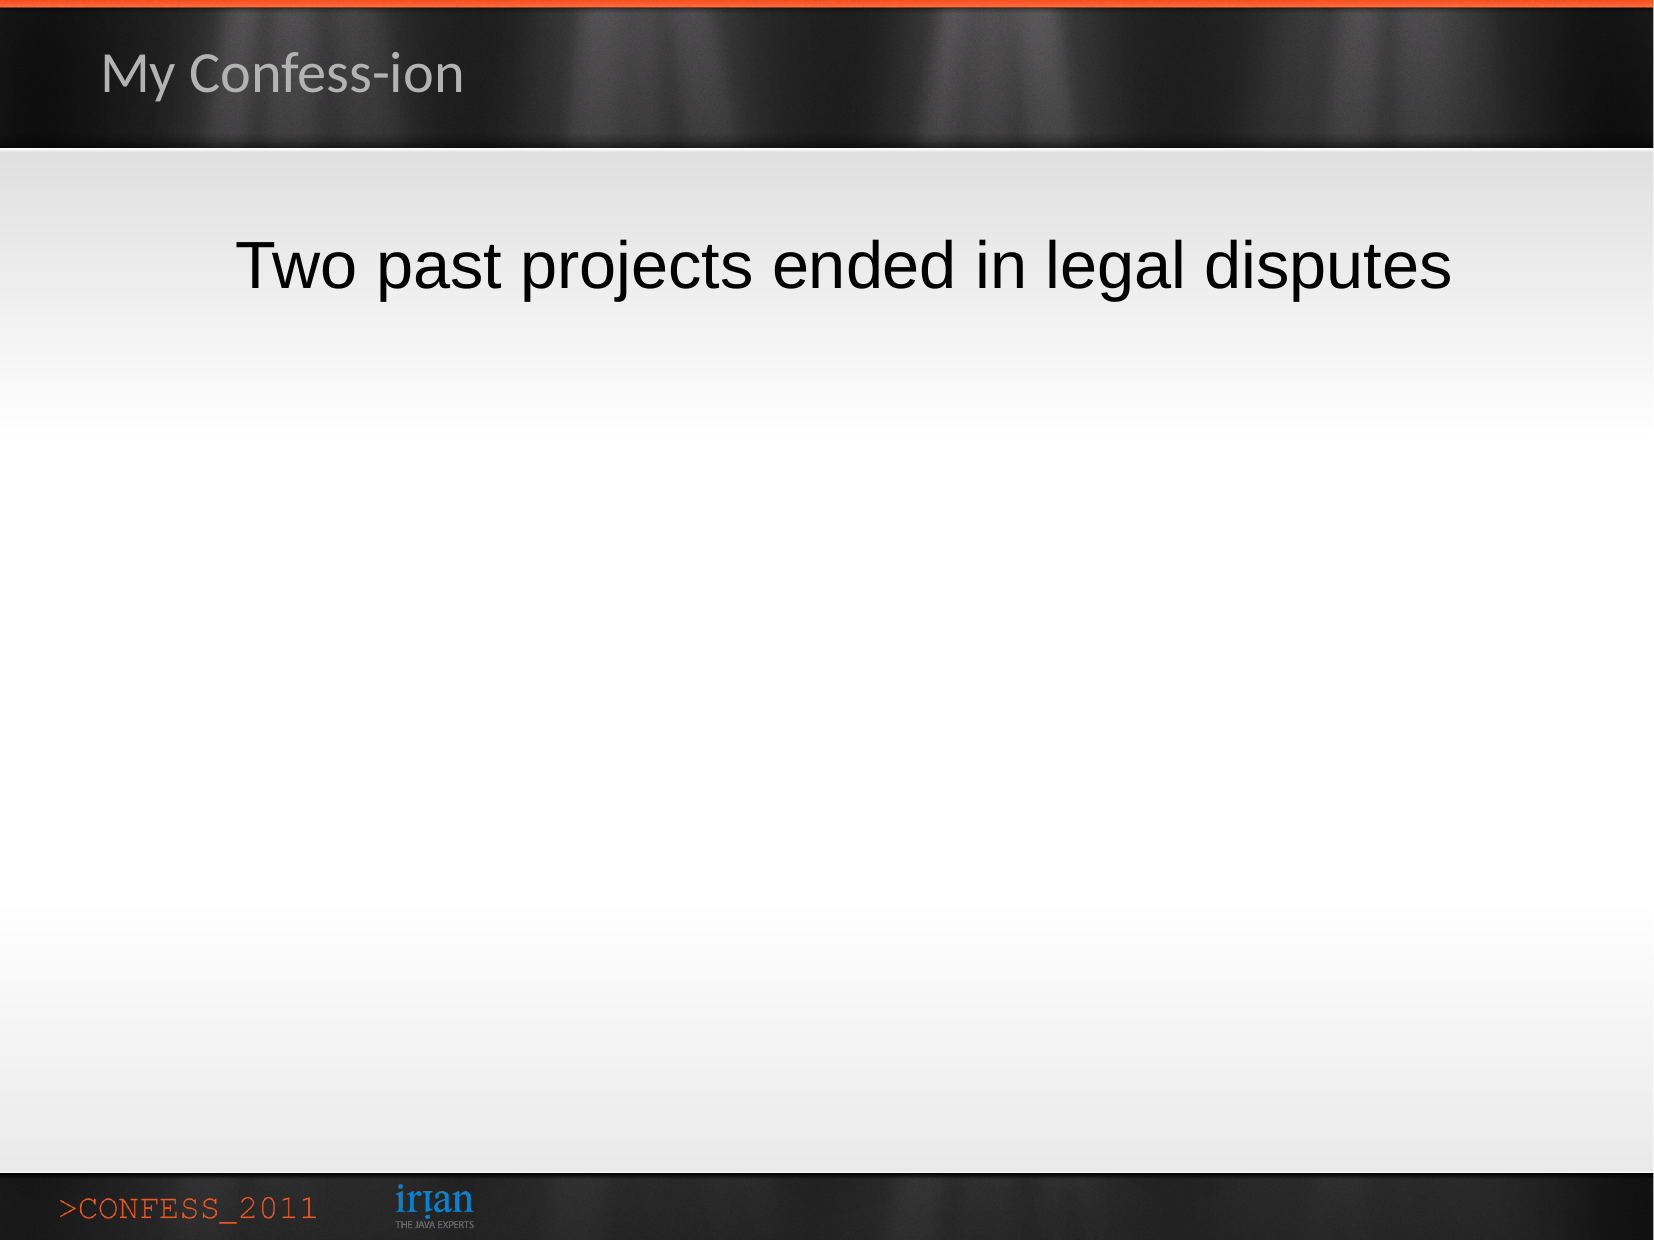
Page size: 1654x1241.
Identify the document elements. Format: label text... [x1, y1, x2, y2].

subtitle Two past projects ended in legal disputes [100, 6, 1589, 1125]
picture [0, 0, 1654, 1240]
